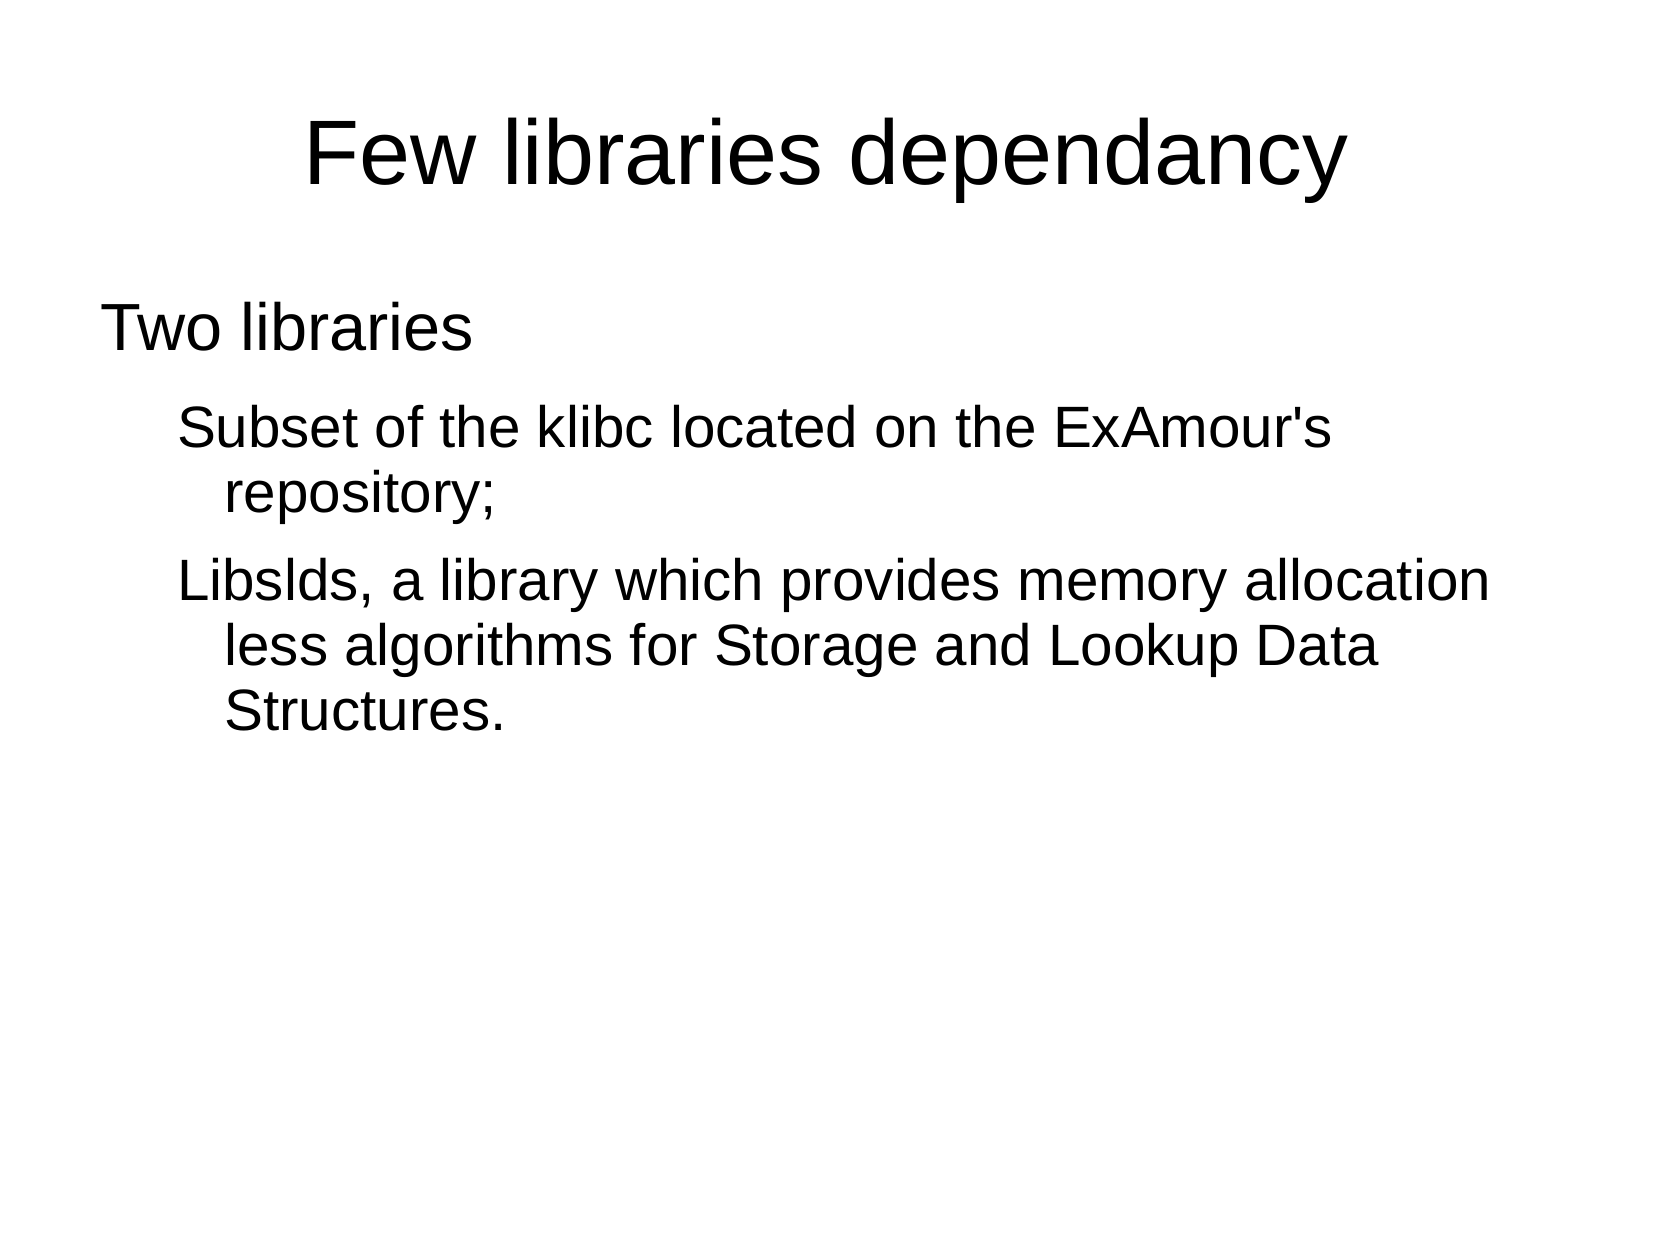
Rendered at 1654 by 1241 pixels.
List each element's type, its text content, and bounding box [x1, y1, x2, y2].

title Few libraries dependancy [82, 56, 1571, 250]
list Two libraries Subset of the klibc located on the ExAmour's repository; Libslds, a library which provides memory allocation less algorithms for Storage and Lookup Data Structures. [82, 290, 1571, 1094]
